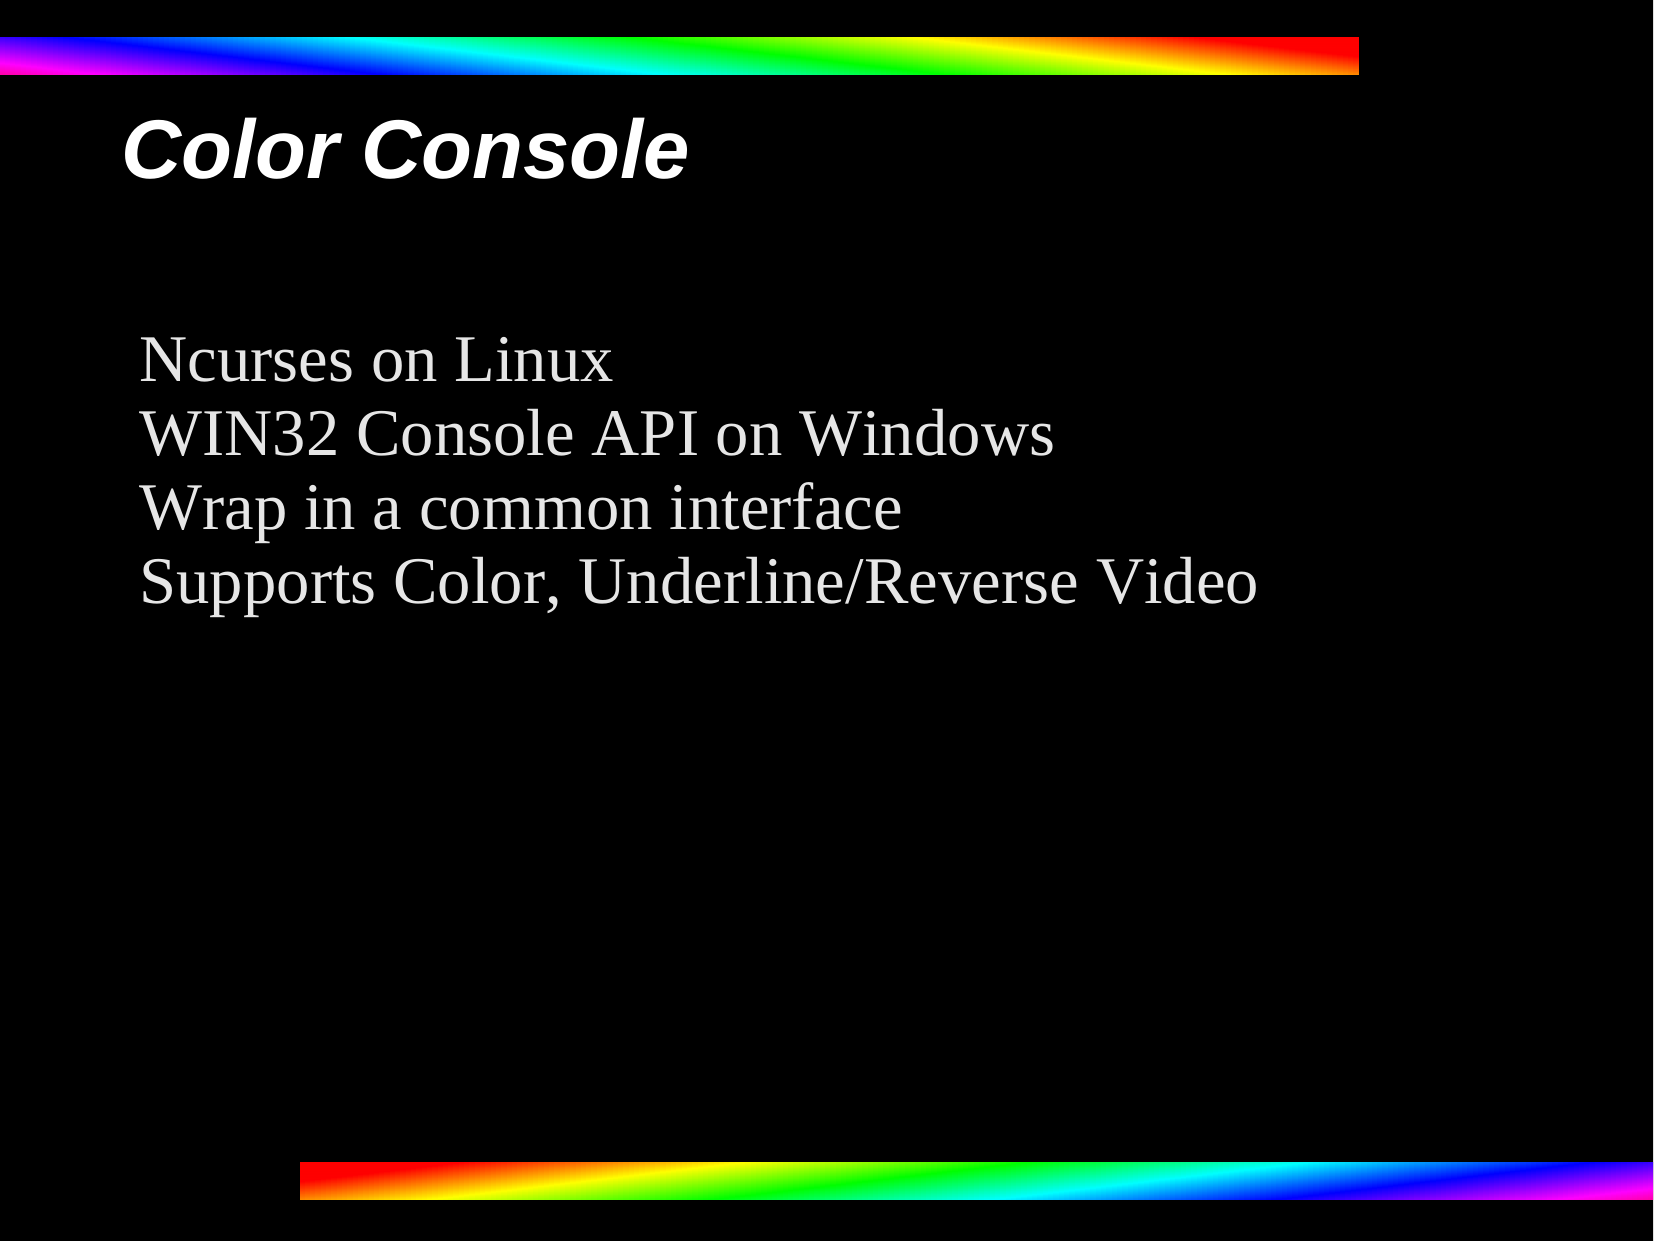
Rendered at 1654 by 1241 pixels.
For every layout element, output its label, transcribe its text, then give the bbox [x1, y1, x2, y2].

title Color Console [121, 53, 1534, 247]
list Ncurses on Linux WIN32 Console API on Windows Wrap in a common interface Supports Color, Underline/Reverse Video [121, 322, 1561, 1118]
picture [0, 0, 1654, 1241]
